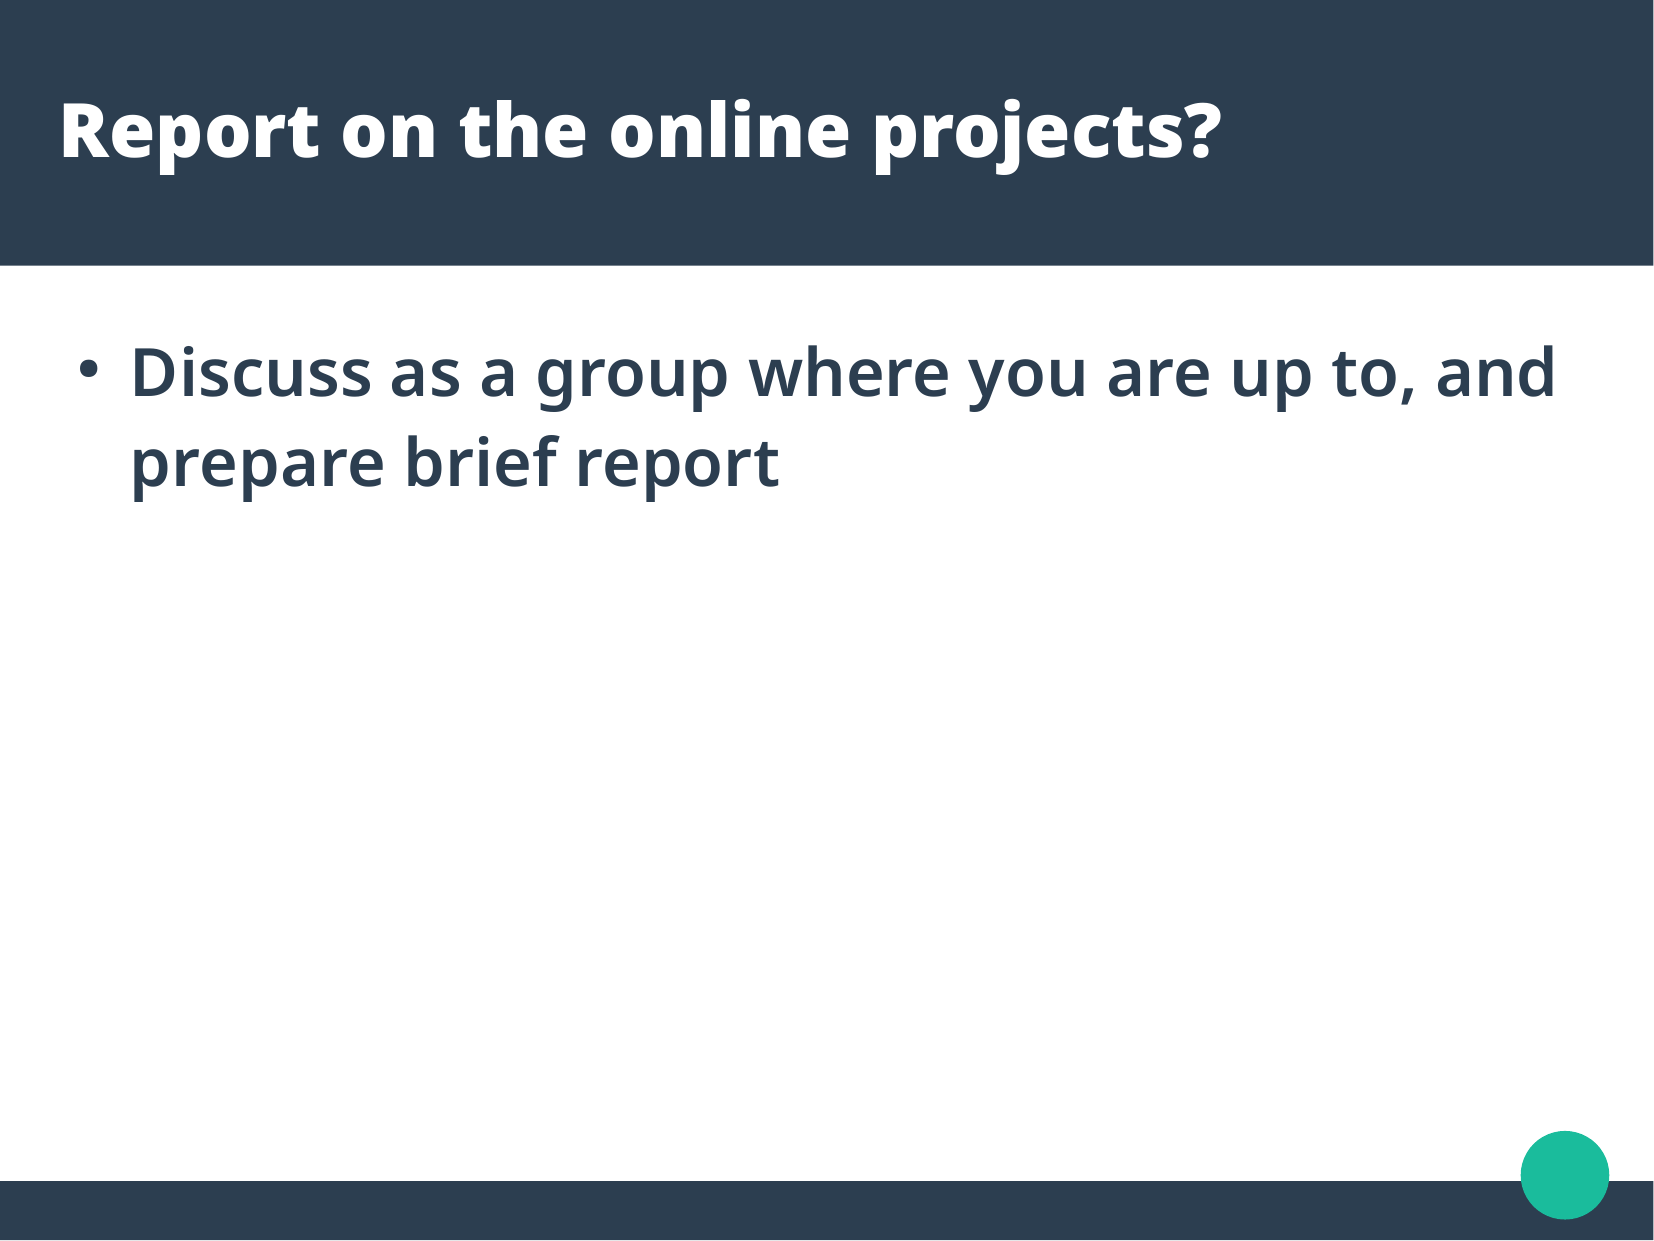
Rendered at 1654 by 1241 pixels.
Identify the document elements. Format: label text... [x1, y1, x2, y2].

list Discuss as a group where you are up to, and prepare brief report [59, 324, 1595, 1152]
title Report on the online projects? [59, 49, 1595, 207]
